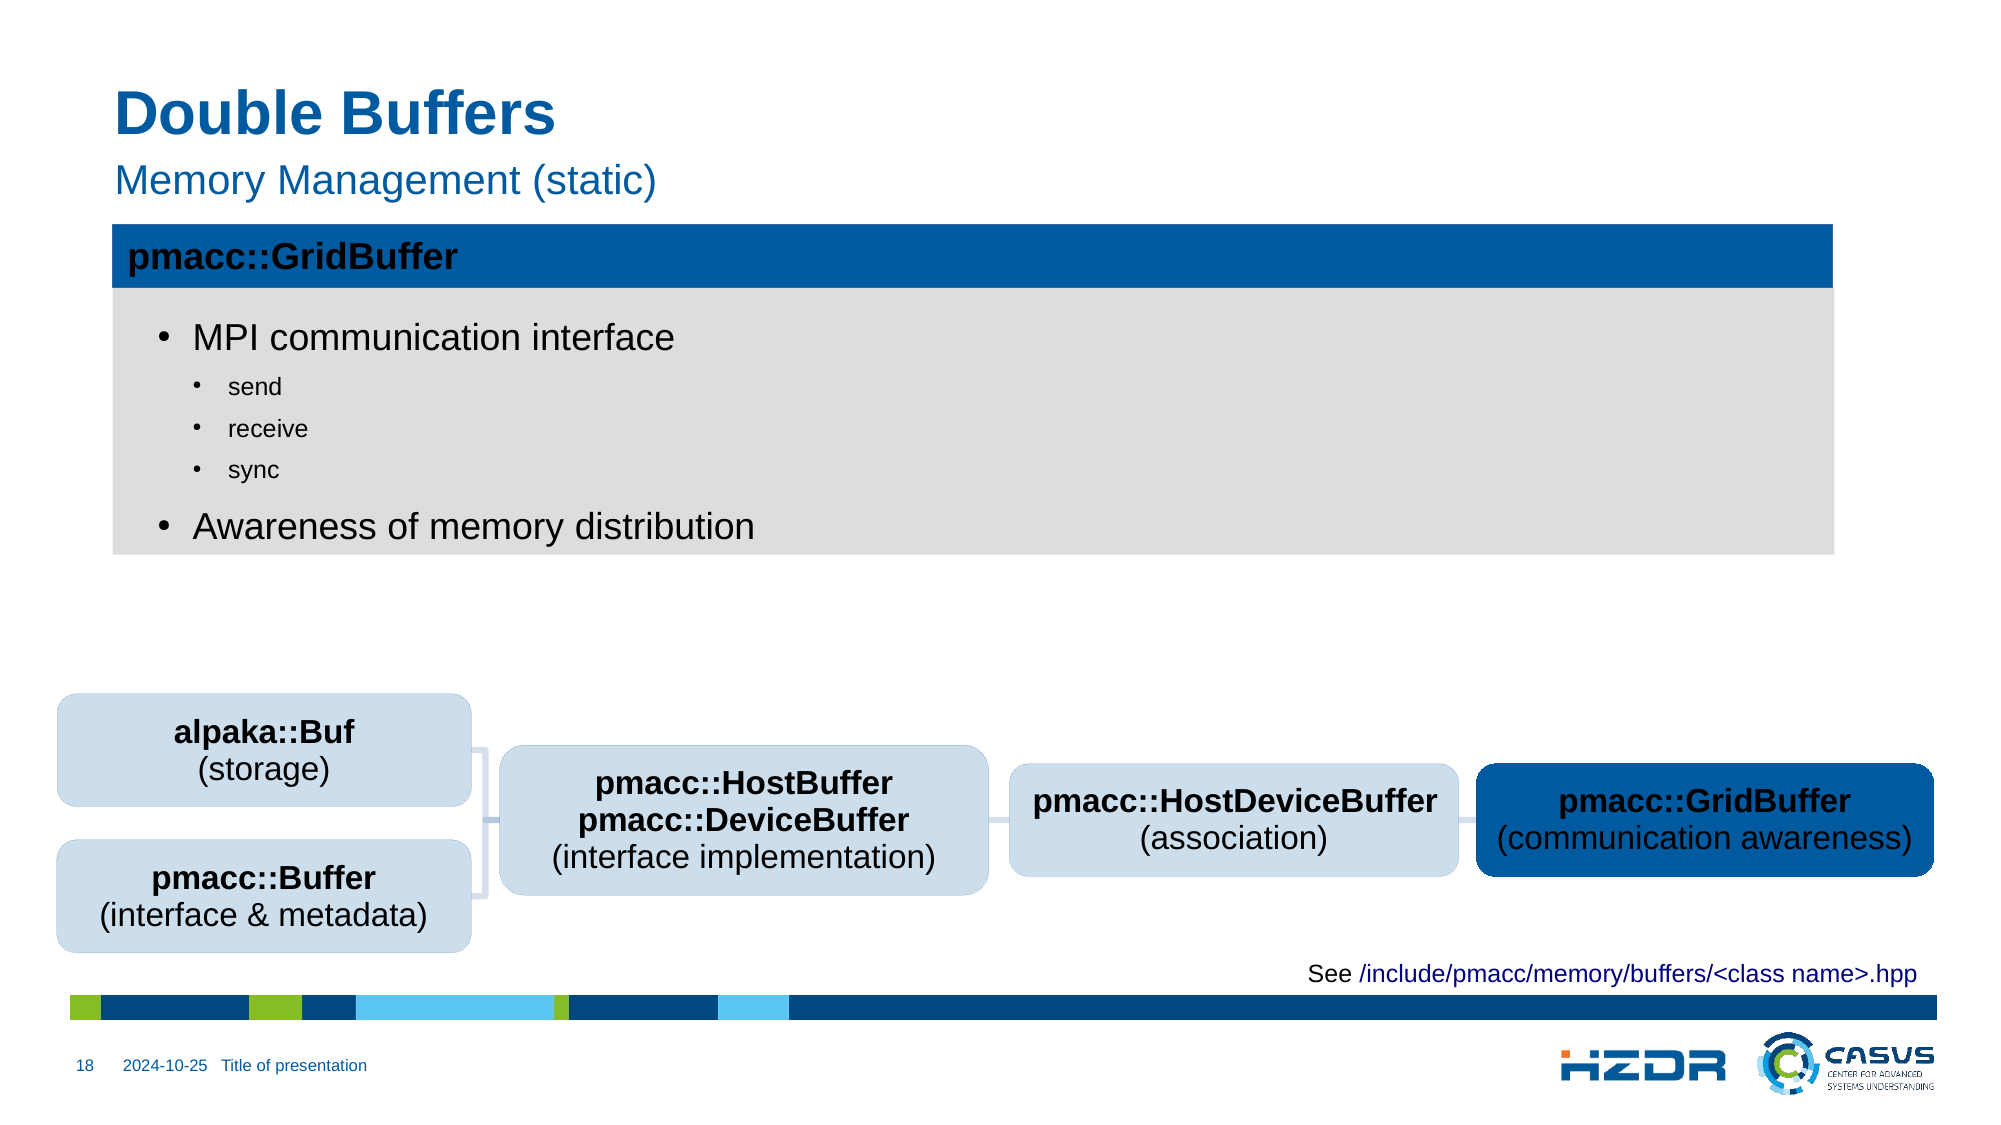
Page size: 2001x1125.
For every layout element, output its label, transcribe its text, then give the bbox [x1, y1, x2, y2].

text_box pmacc::Buffer (interface & metadata) [56, 840, 472, 953]
text_box See /include/pmacc/memory/buffers/<class name>.hpp [890, 952, 1934, 1005]
text_box MPI communication interface send receive sync Awareness of memory distribution [112, 287, 1835, 537]
text_box pmacc::HostDeviceBuffer (association) [1009, 763, 1459, 877]
slide_number 2024-10-25 [107, 1034, 208, 1095]
text_box pmacc::GridBuffer (communication awareness) [1476, 763, 1934, 877]
picture [70, 995, 101, 1020]
text_box alpaka::Buf (storage) [57, 693, 472, 807]
text_box pmacc::GridBuffer [112, 224, 1833, 288]
picture [104, 995, 569, 1020]
text_box Memory Management (static) [114, 152, 1267, 208]
picture [572, 995, 1937, 1020]
picture [1757, 1032, 1934, 1095]
picture [1560, 1049, 1726, 1081]
text_box pmacc::HostBuffer pmacc::DeviceBuffer (interface implementation) [499, 745, 989, 896]
title Double Buffers [114, 80, 1934, 148]
